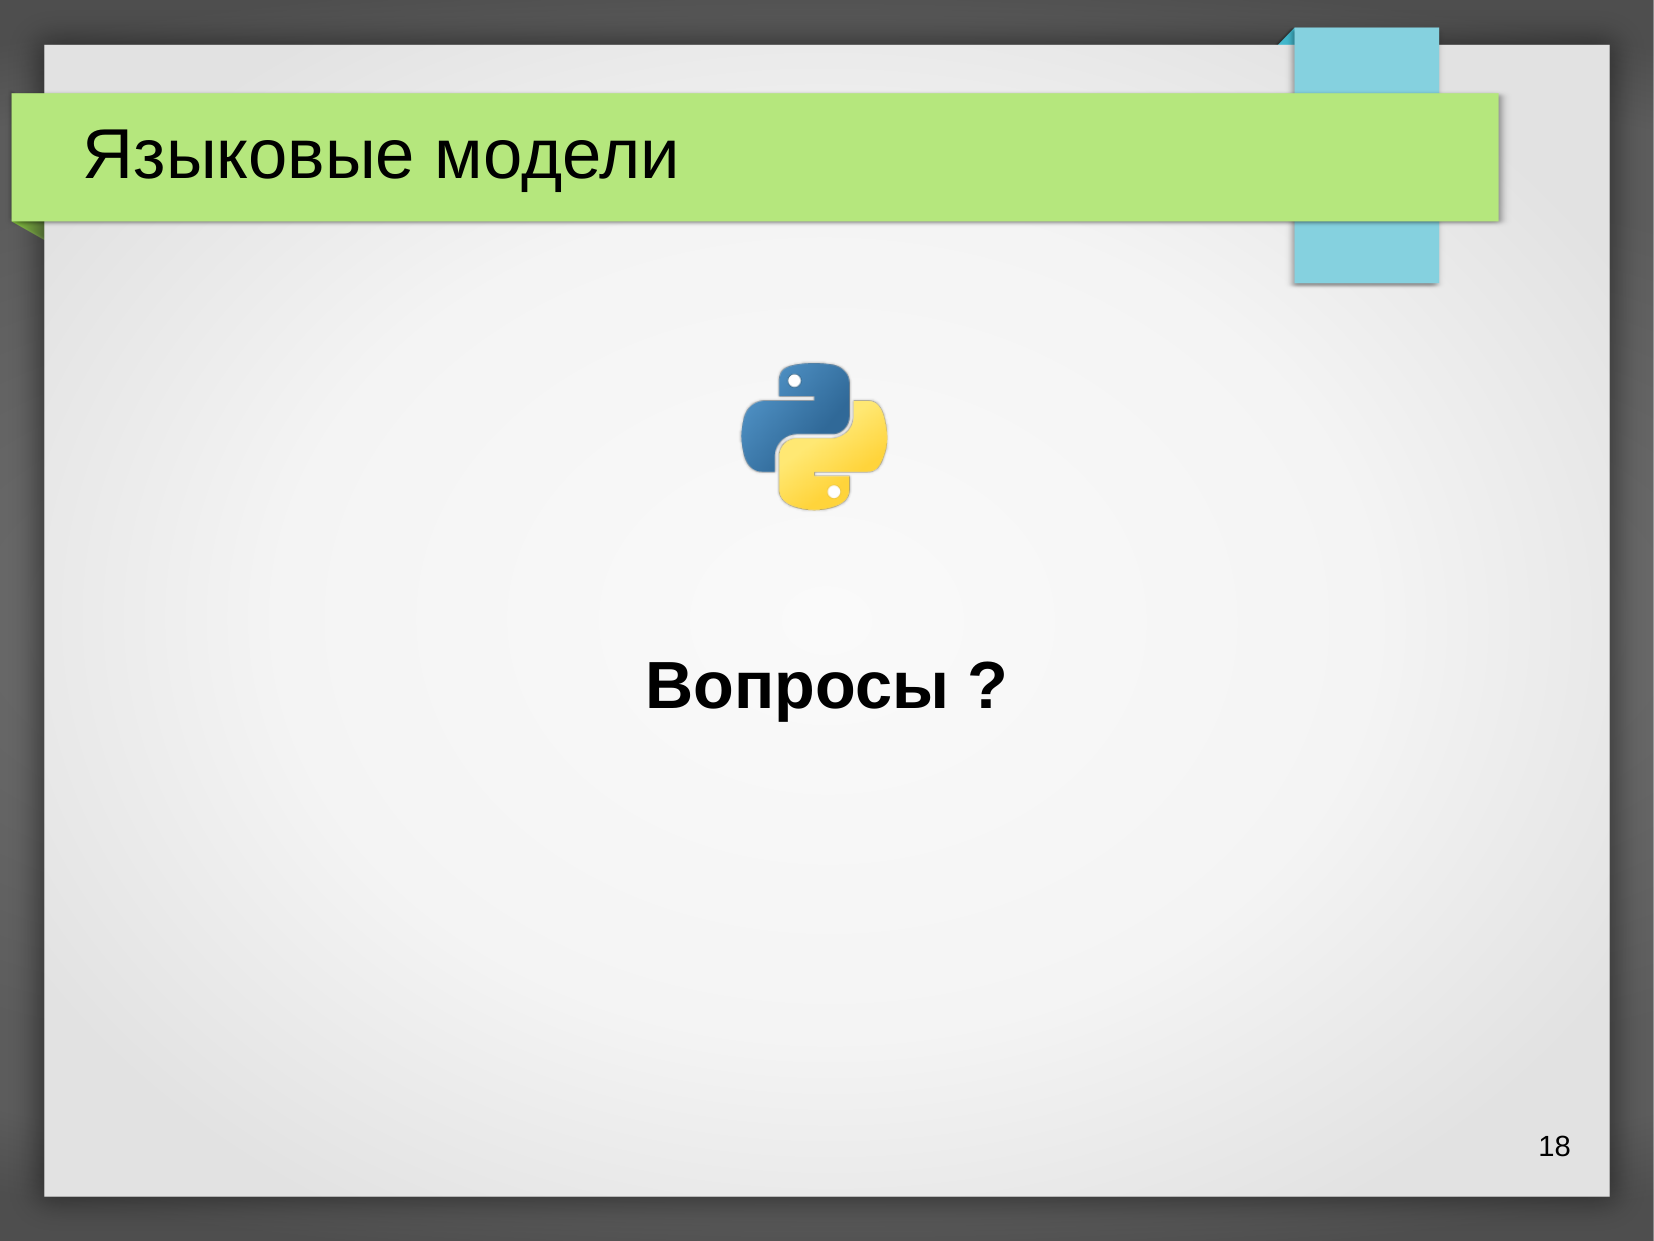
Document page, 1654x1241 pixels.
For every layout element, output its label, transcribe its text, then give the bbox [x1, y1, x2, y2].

title Языковые модели [82, 114, 1406, 194]
picture [0, 0, 1654, 1241]
subtitle Вопросы ? [82, 236, 1571, 1134]
